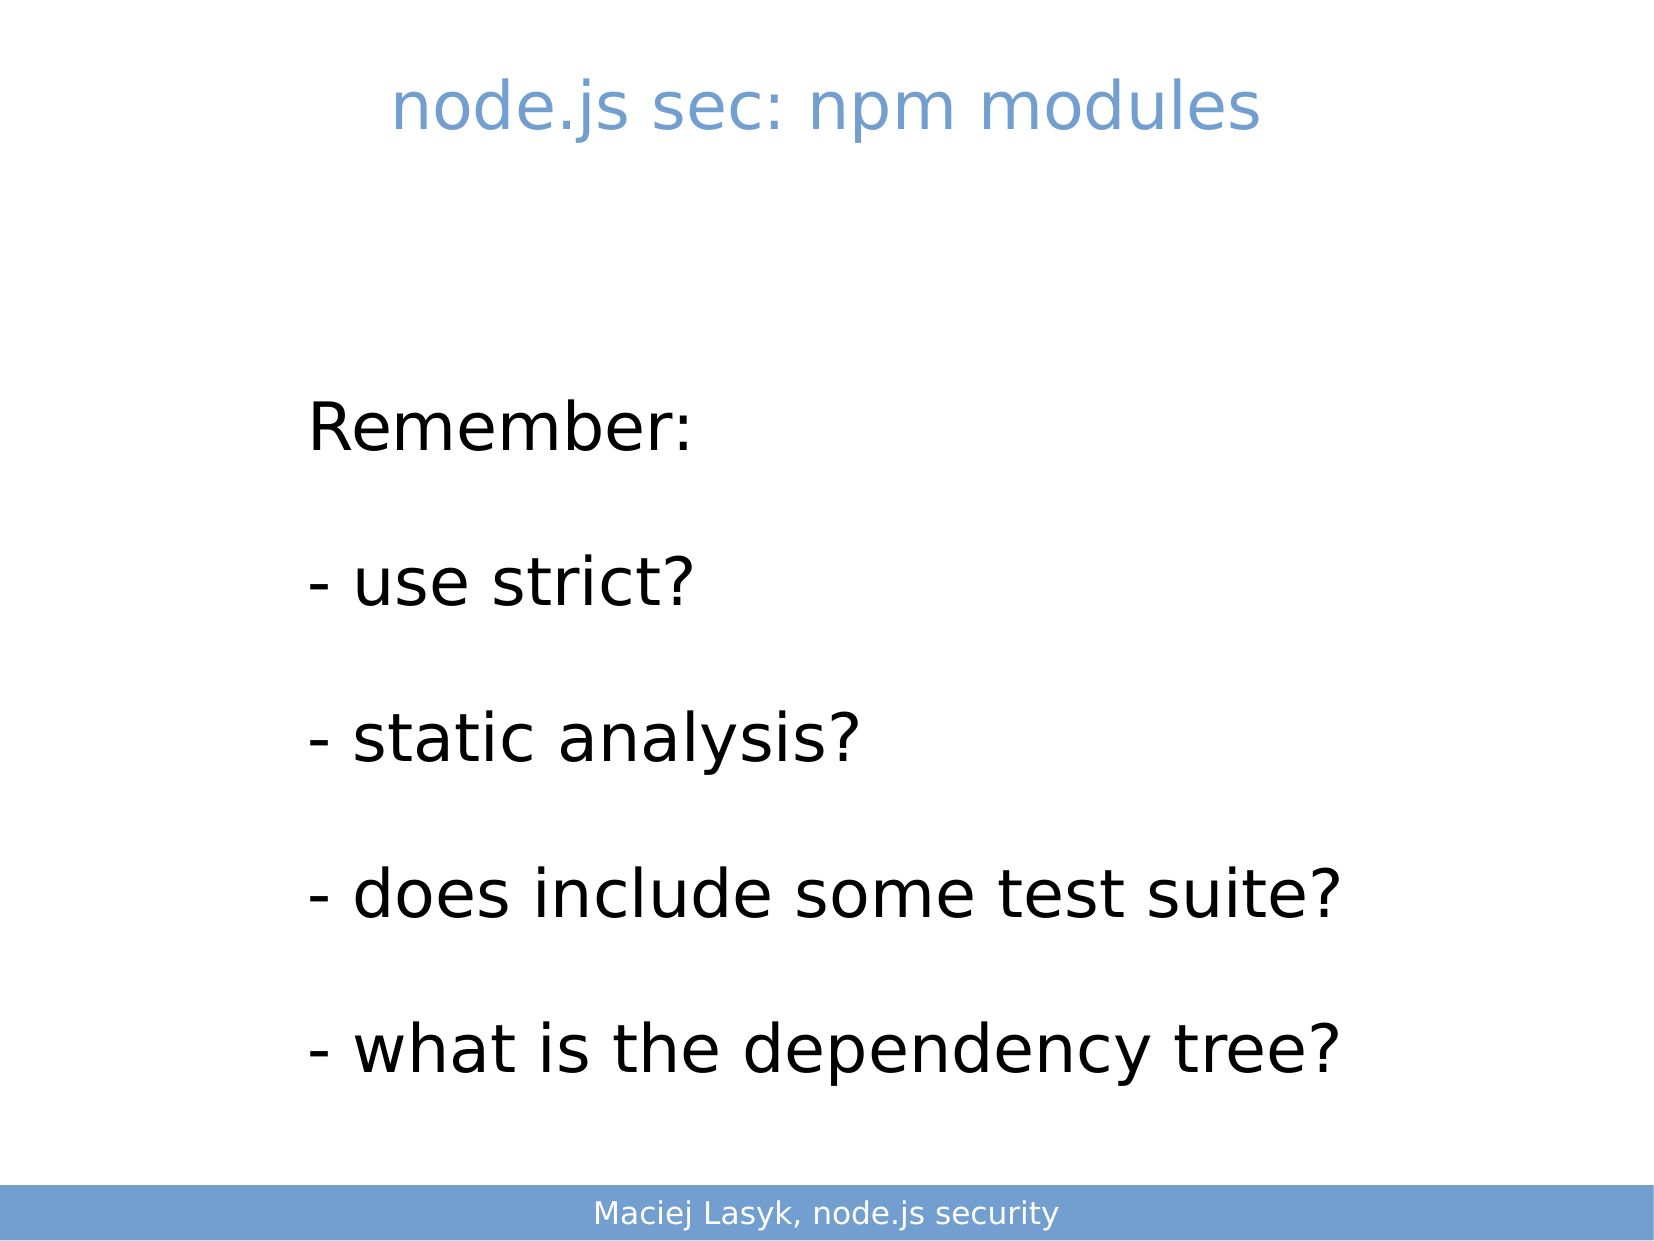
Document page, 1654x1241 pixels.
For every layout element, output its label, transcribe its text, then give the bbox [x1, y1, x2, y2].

text_box Remember: - use strict? - static analysis? - does include some test suite? - what is the dependency tree? [292, 303, 1361, 1018]
text_box [0, 1185, 1654, 1241]
text_box node.js sec: npm modules [375, 60, 1279, 153]
text_box Maciej Lasyk, node.js security [578, 1188, 1076, 1240]
